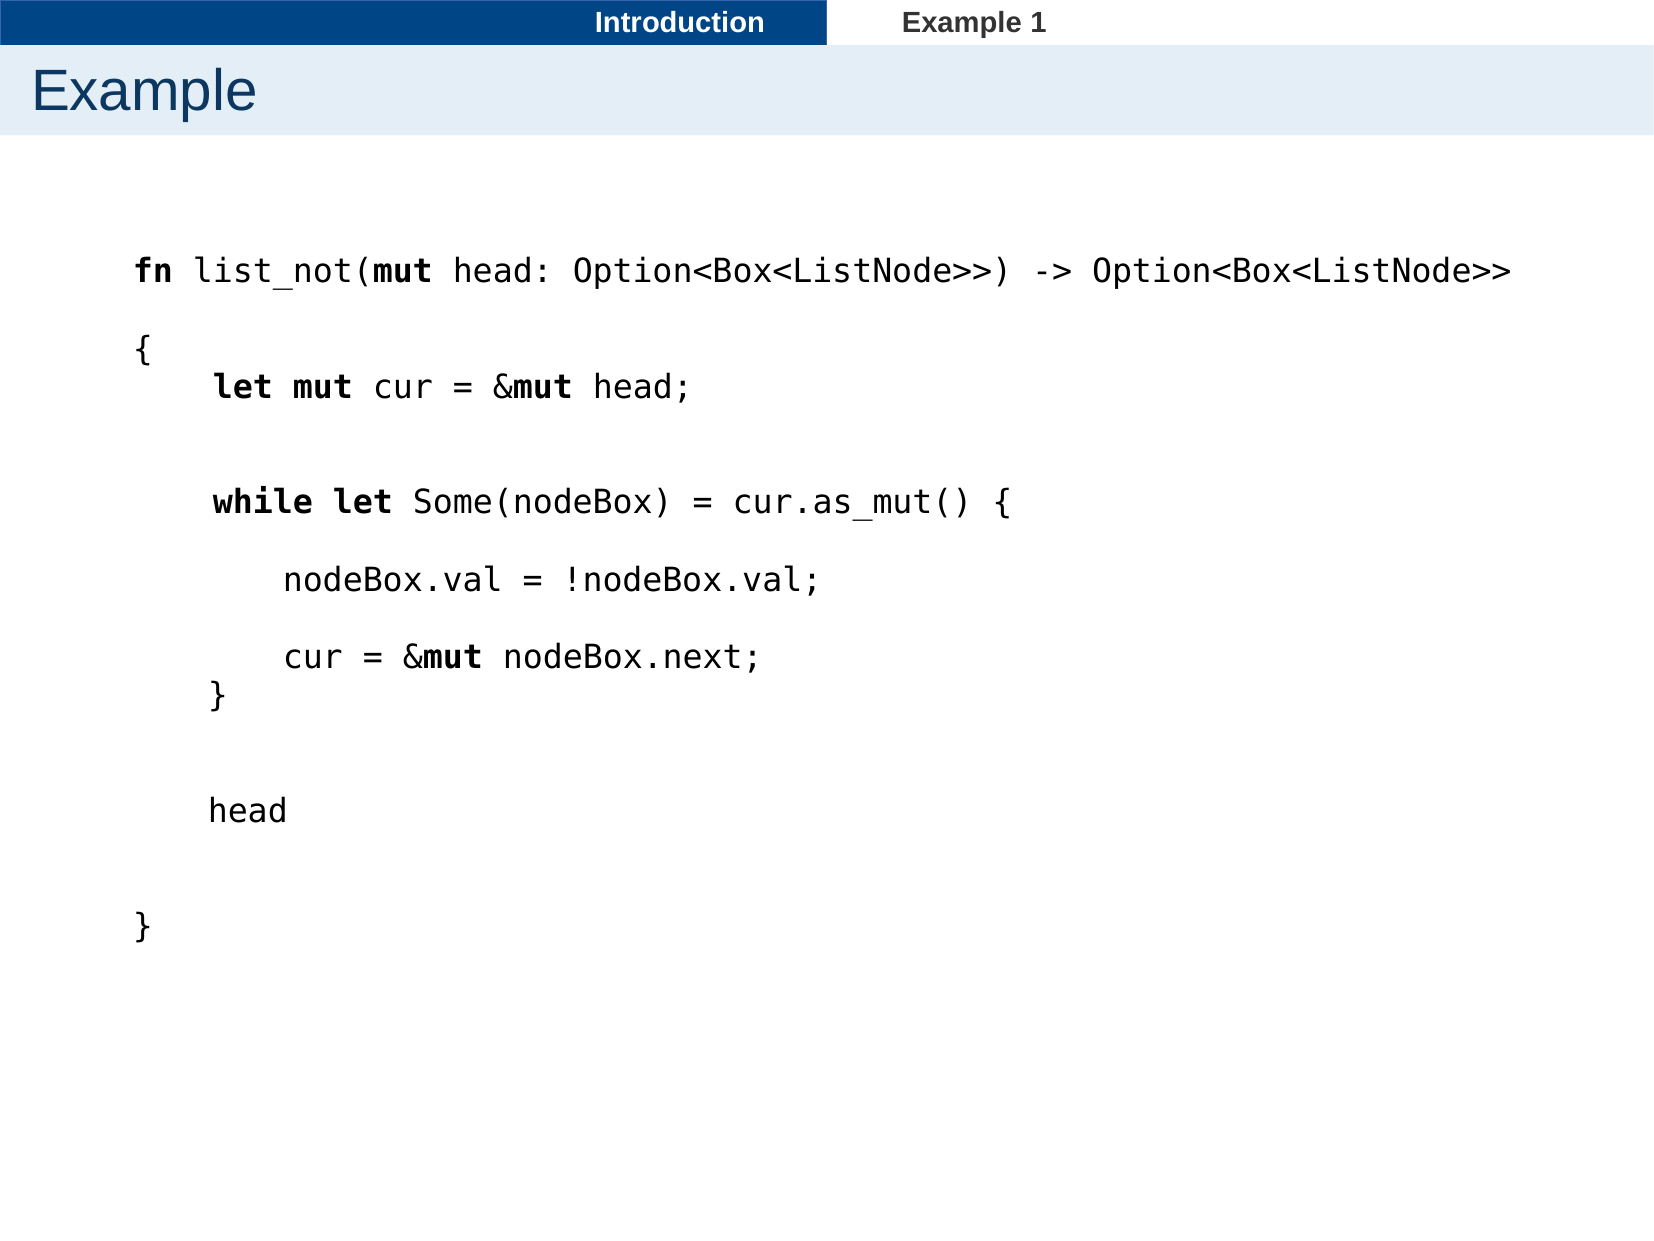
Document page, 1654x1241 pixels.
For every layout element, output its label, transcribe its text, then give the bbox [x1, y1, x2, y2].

title Example 1 [826, 0, 1654, 45]
title Introduction [0, 0, 766, 45]
text_box fn list_not(mut head: Option<Box<ListNode>>) -> Option<Box<ListNode>> { let mut cur = &mut head; while let Some(nodeBox) = cur.as_mut() { nodeBox.val = !nodeBox.val; cur = &mut nodeBox.next; } head } [118, 244, 1621, 1069]
text_box Example [0, 45, 1654, 136]
